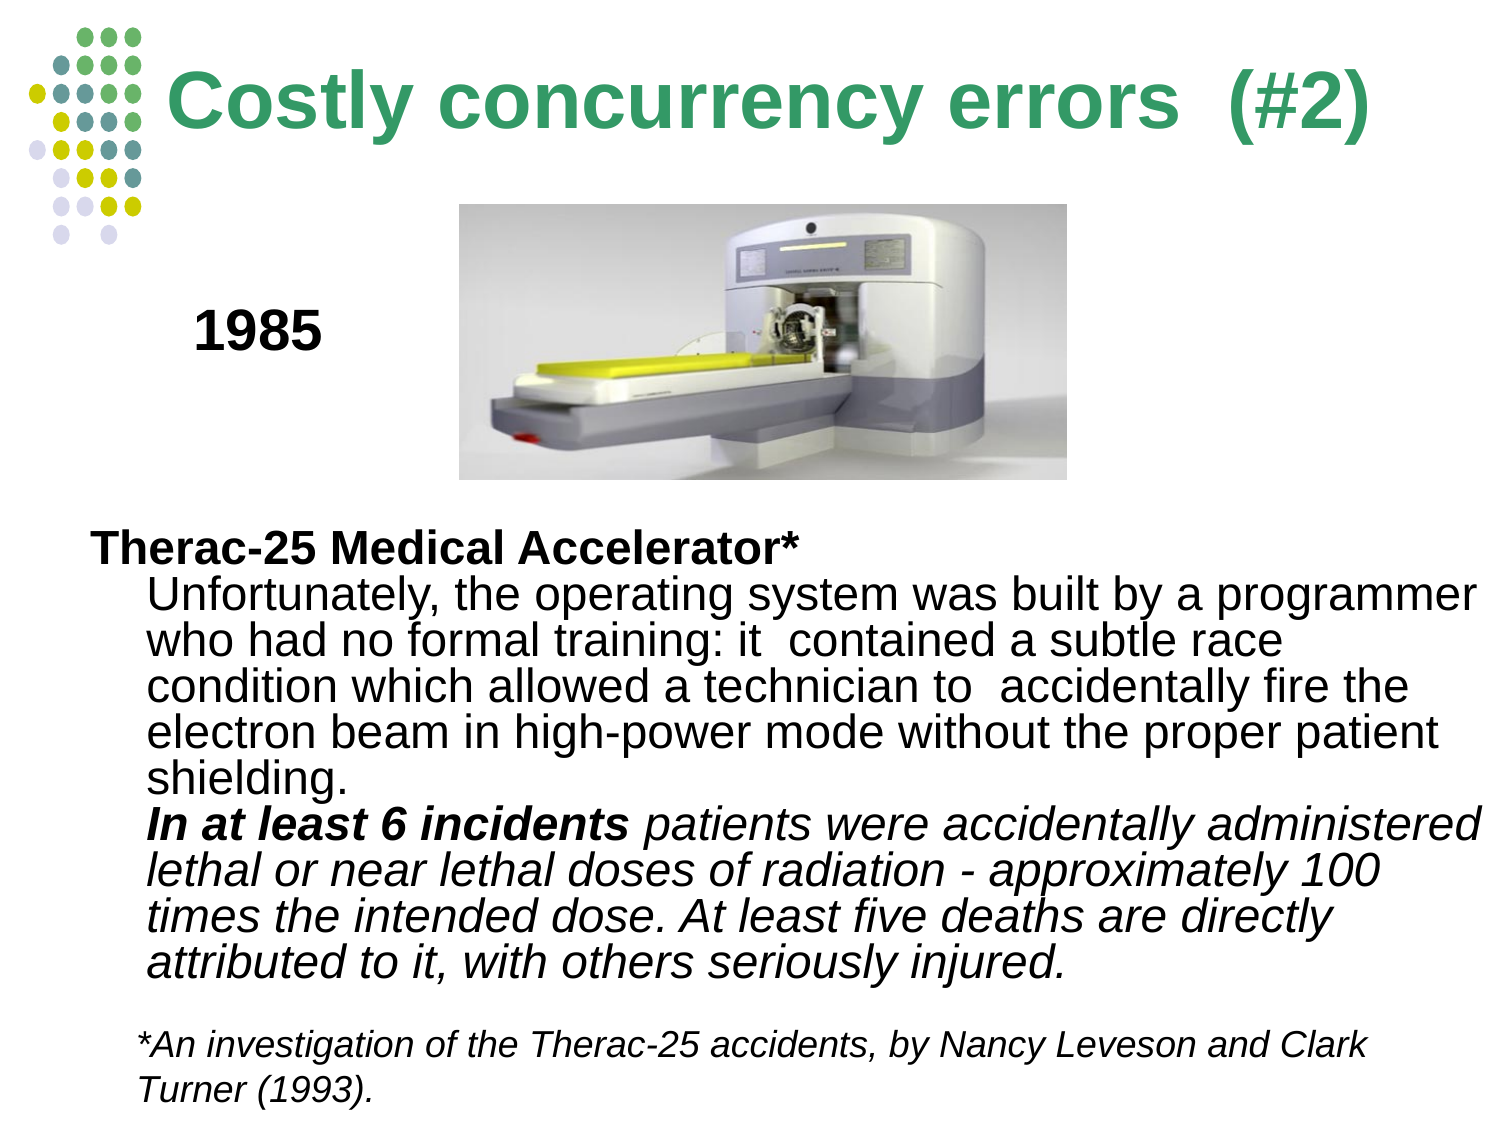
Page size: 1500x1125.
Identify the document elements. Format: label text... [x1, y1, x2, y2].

text_box *An investigation of the Therac-25 accidents, by Nancy Leveson and Clark Turner (1993). [121, 1011, 1384, 1118]
text_box 1985 [178, 284, 339, 370]
list Therac-25 Medical Accelerator* Unfortunately, the operating system was built by a programmer who had no formal training: it contained a subtle race condition which allowed a technician to accidentally fire the electron beam in high-power mode without the proper patient shielding. In at least 6 incidents patients were accidentally administered lethal or near lethal doses of radiation - approximately 100 times the intended dose. At least five deaths are directly attributed to it, with others seriously injured. [75, 519, 1500, 1058]
picture [459, 204, 1067, 480]
title Costly concurrency errors (#2) [151, 40, 1390, 176]
